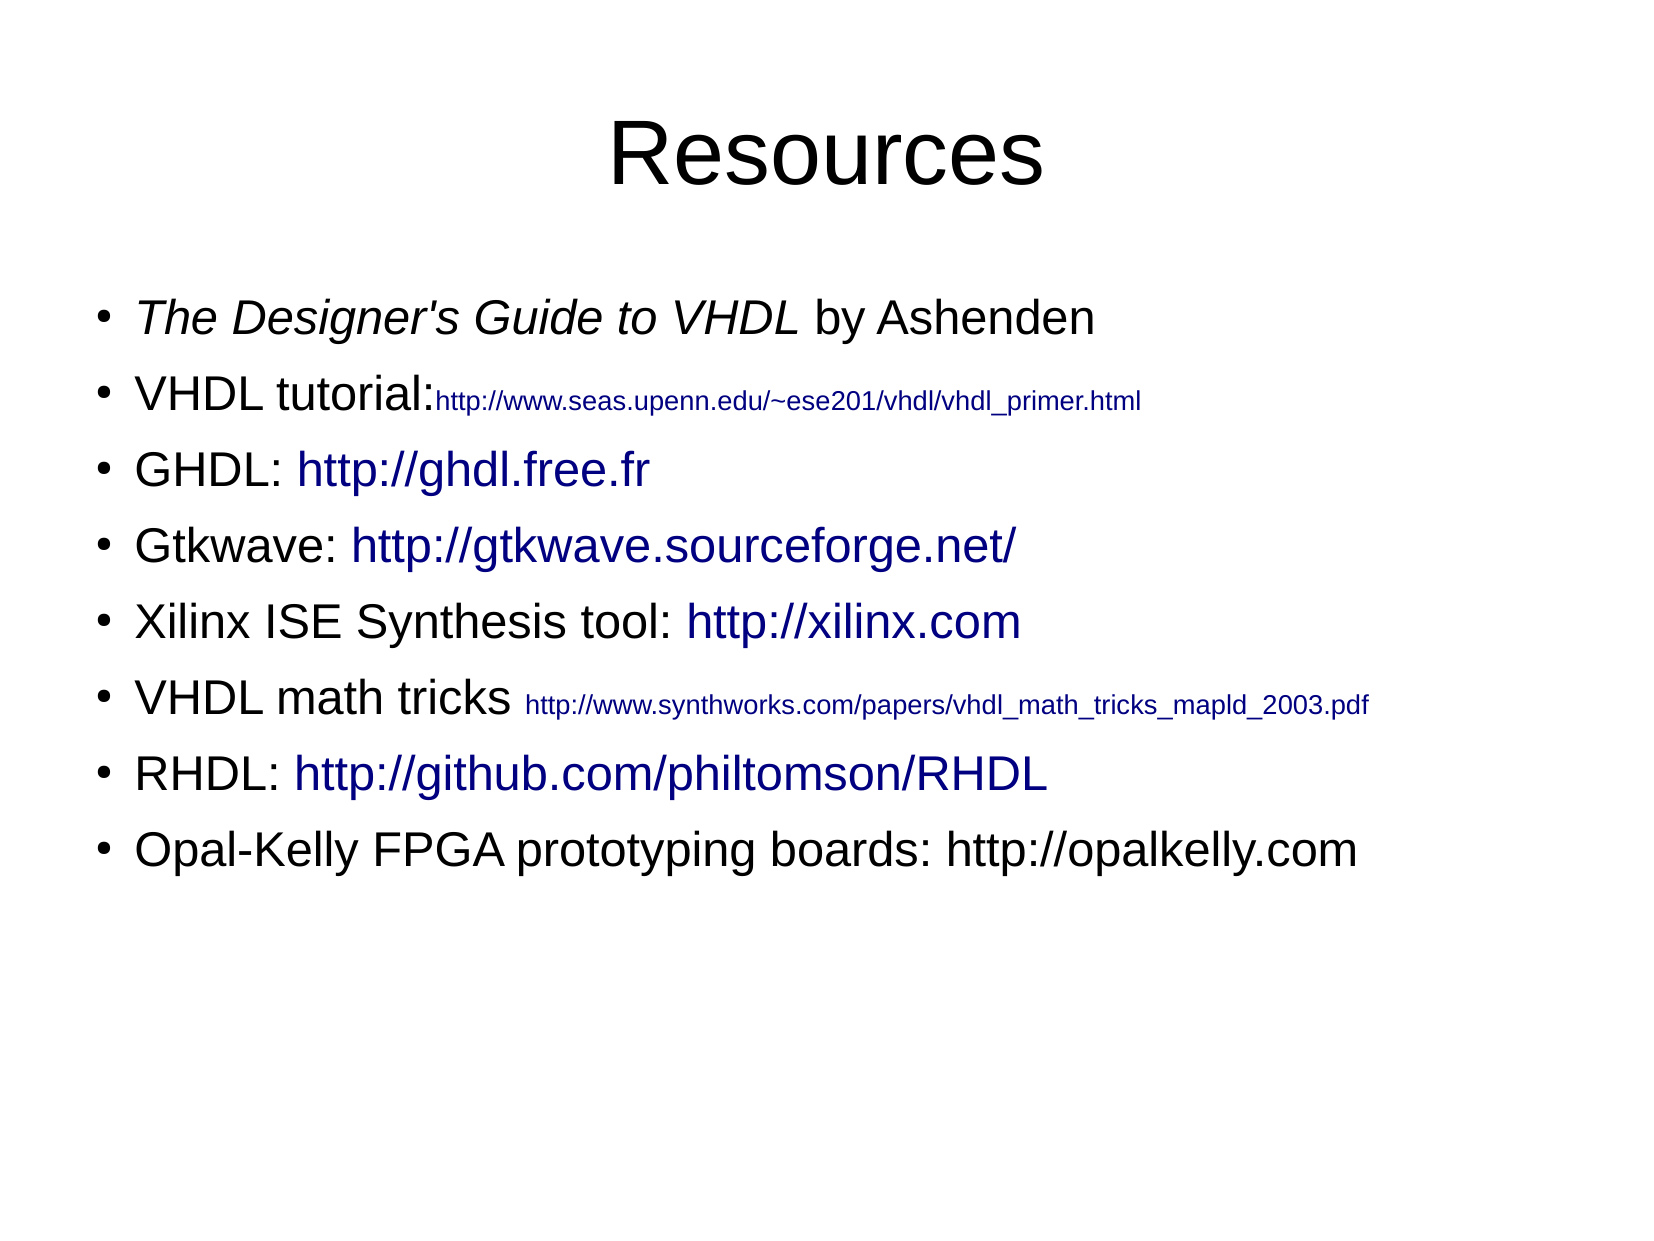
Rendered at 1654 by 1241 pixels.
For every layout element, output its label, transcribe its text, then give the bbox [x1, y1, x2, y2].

list The Designer's Guide to VHDL by Ashenden VHDL tutorial:http://www.seas.upenn.edu/~ese201/vhdl/vhdl_primer.html GHDL: http://ghdl.free.fr Gtkwave: http://gtkwave.sourceforge.net/ Xilinx ISE Synthesis tool: http://xilinx.com VHDL math tricks http://www.synthworks.com/papers/vhdl_math_tricks_mapld_2003.pdf RHDL: http://github.com/philtomson/RHDL Opal-Kelly FPGA prototyping boards: http://opalkelly.com [82, 290, 1571, 1109]
title Resources [82, 56, 1571, 250]
